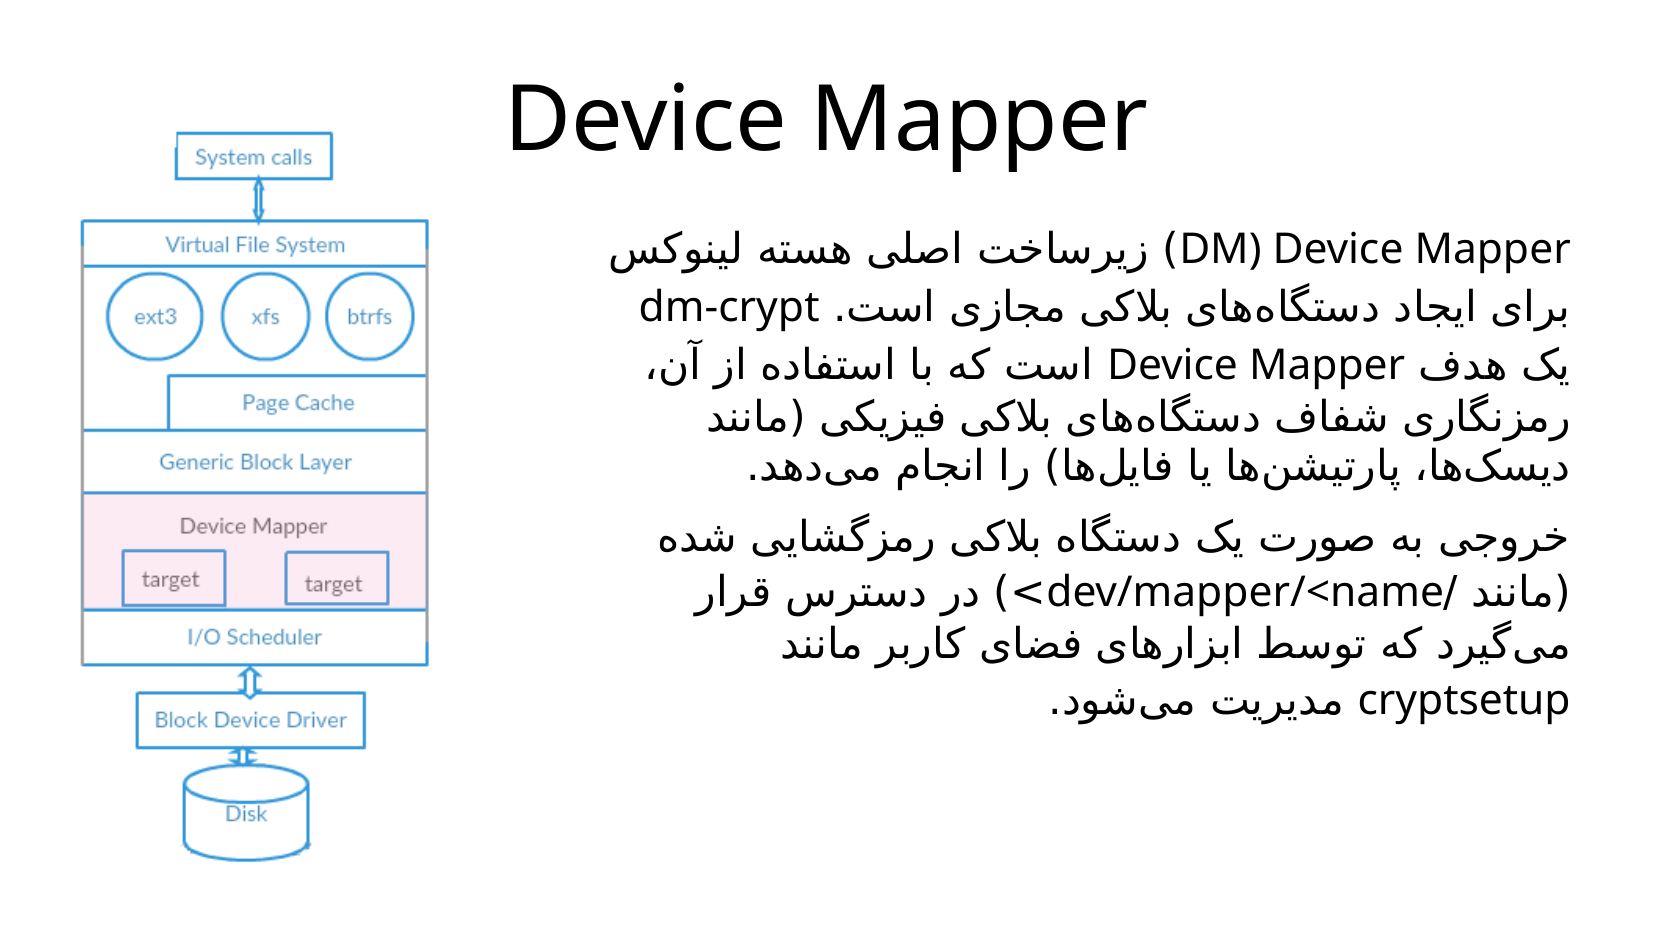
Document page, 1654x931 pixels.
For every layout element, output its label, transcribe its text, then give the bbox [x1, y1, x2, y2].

title Device Mapper [82, 37, 1571, 193]
picture [67, 118, 443, 873]
list DM) Device Mapper) زیرساخت اصلی هسته لینوکس برای ایجاد دستگاه‌های بلاکی مجازی است. dm-crypt یک هدف Device Mapper است که با استفاده از آن، رمزنگاری شفاف دستگاه‌های بلاکی فیزیکی (مانند دیسک‌ها، پارتیشن‌ها یا فایل‌ها) را انجام می‌دهد. خروجی به صورت یک دستگاه بلاکی رمزگشایی شده (مانند /dev/mapper/<name>) در دسترس قرار می‌گیرد که توسط ابزارهای فضای کاربر مانند cryptsetup مدیریت می‌شود. [590, 217, 1571, 758]
